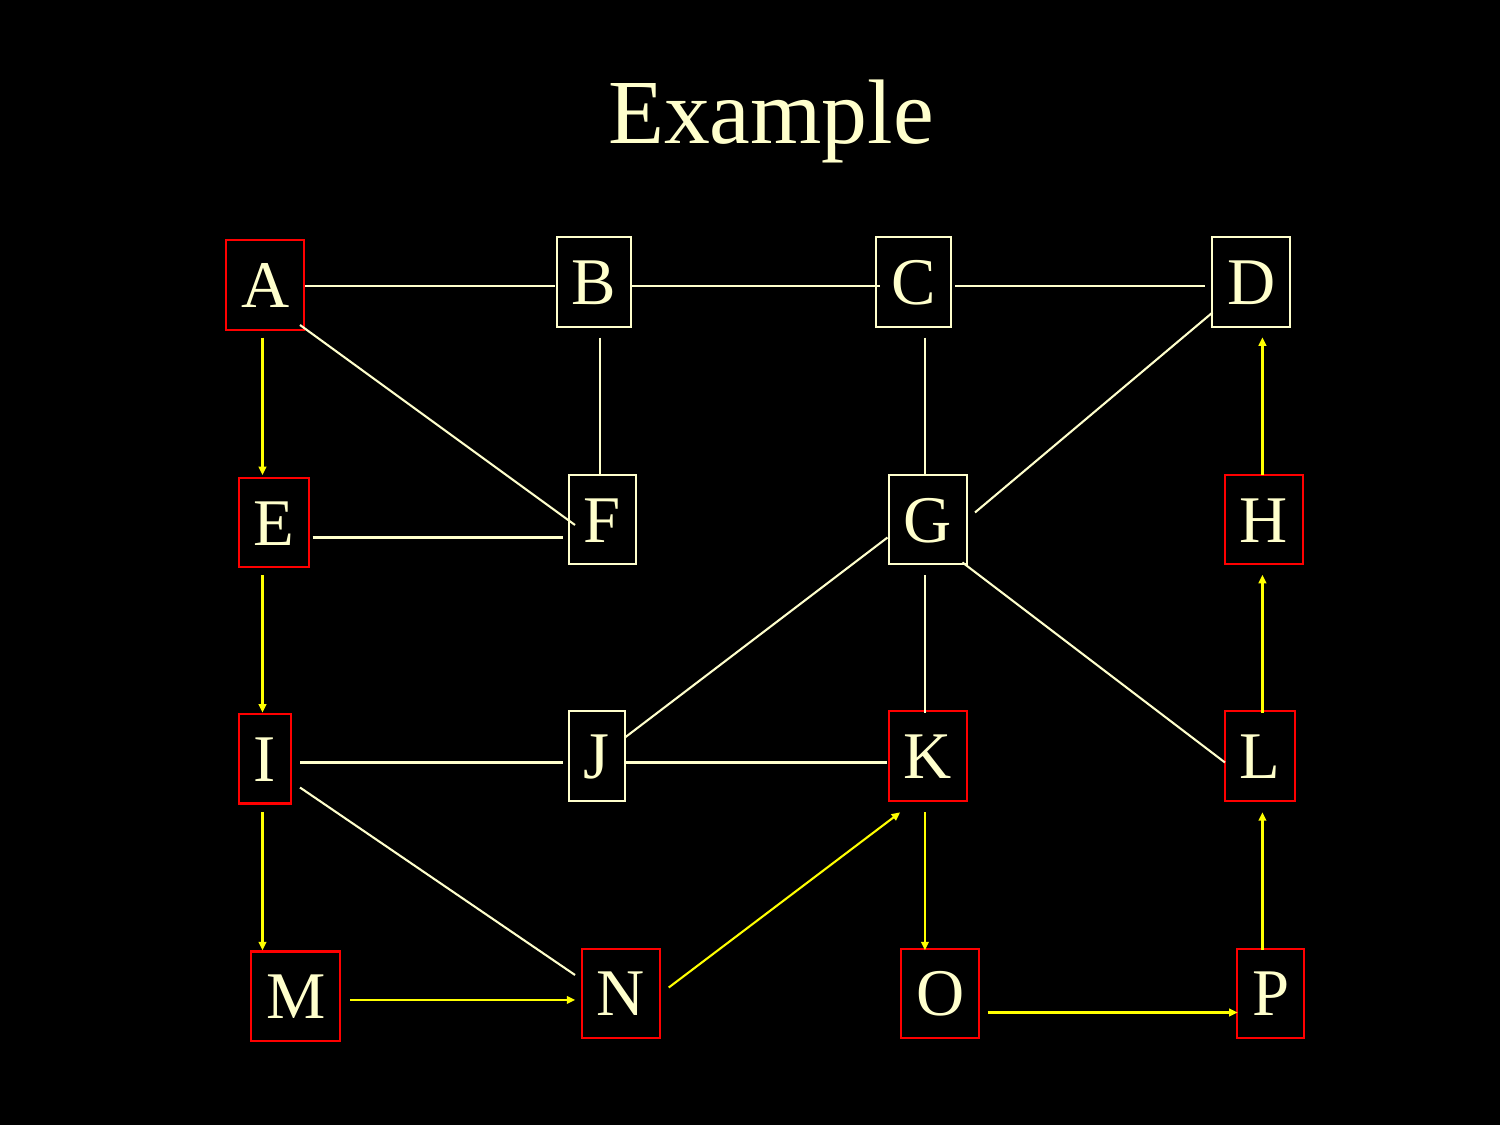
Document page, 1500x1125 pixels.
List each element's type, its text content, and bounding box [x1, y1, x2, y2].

text_box K [888, 711, 967, 801]
text_box O [901, 948, 980, 1039]
text_box P [1237, 948, 1305, 1039]
text_box A [226, 240, 305, 330]
text_box H [1224, 474, 1303, 565]
text_box B [556, 237, 632, 327]
text_box N [581, 948, 660, 1039]
text_box M [251, 951, 341, 1042]
text_box D [1212, 237, 1291, 327]
text_box I [238, 713, 291, 804]
text_box L [1224, 711, 1296, 801]
text_box E [238, 477, 310, 568]
text_box J [569, 711, 625, 801]
text_box F [569, 474, 636, 565]
title Example [42, 37, 1500, 188]
text_box C [876, 237, 951, 327]
text_box G [888, 474, 967, 565]
